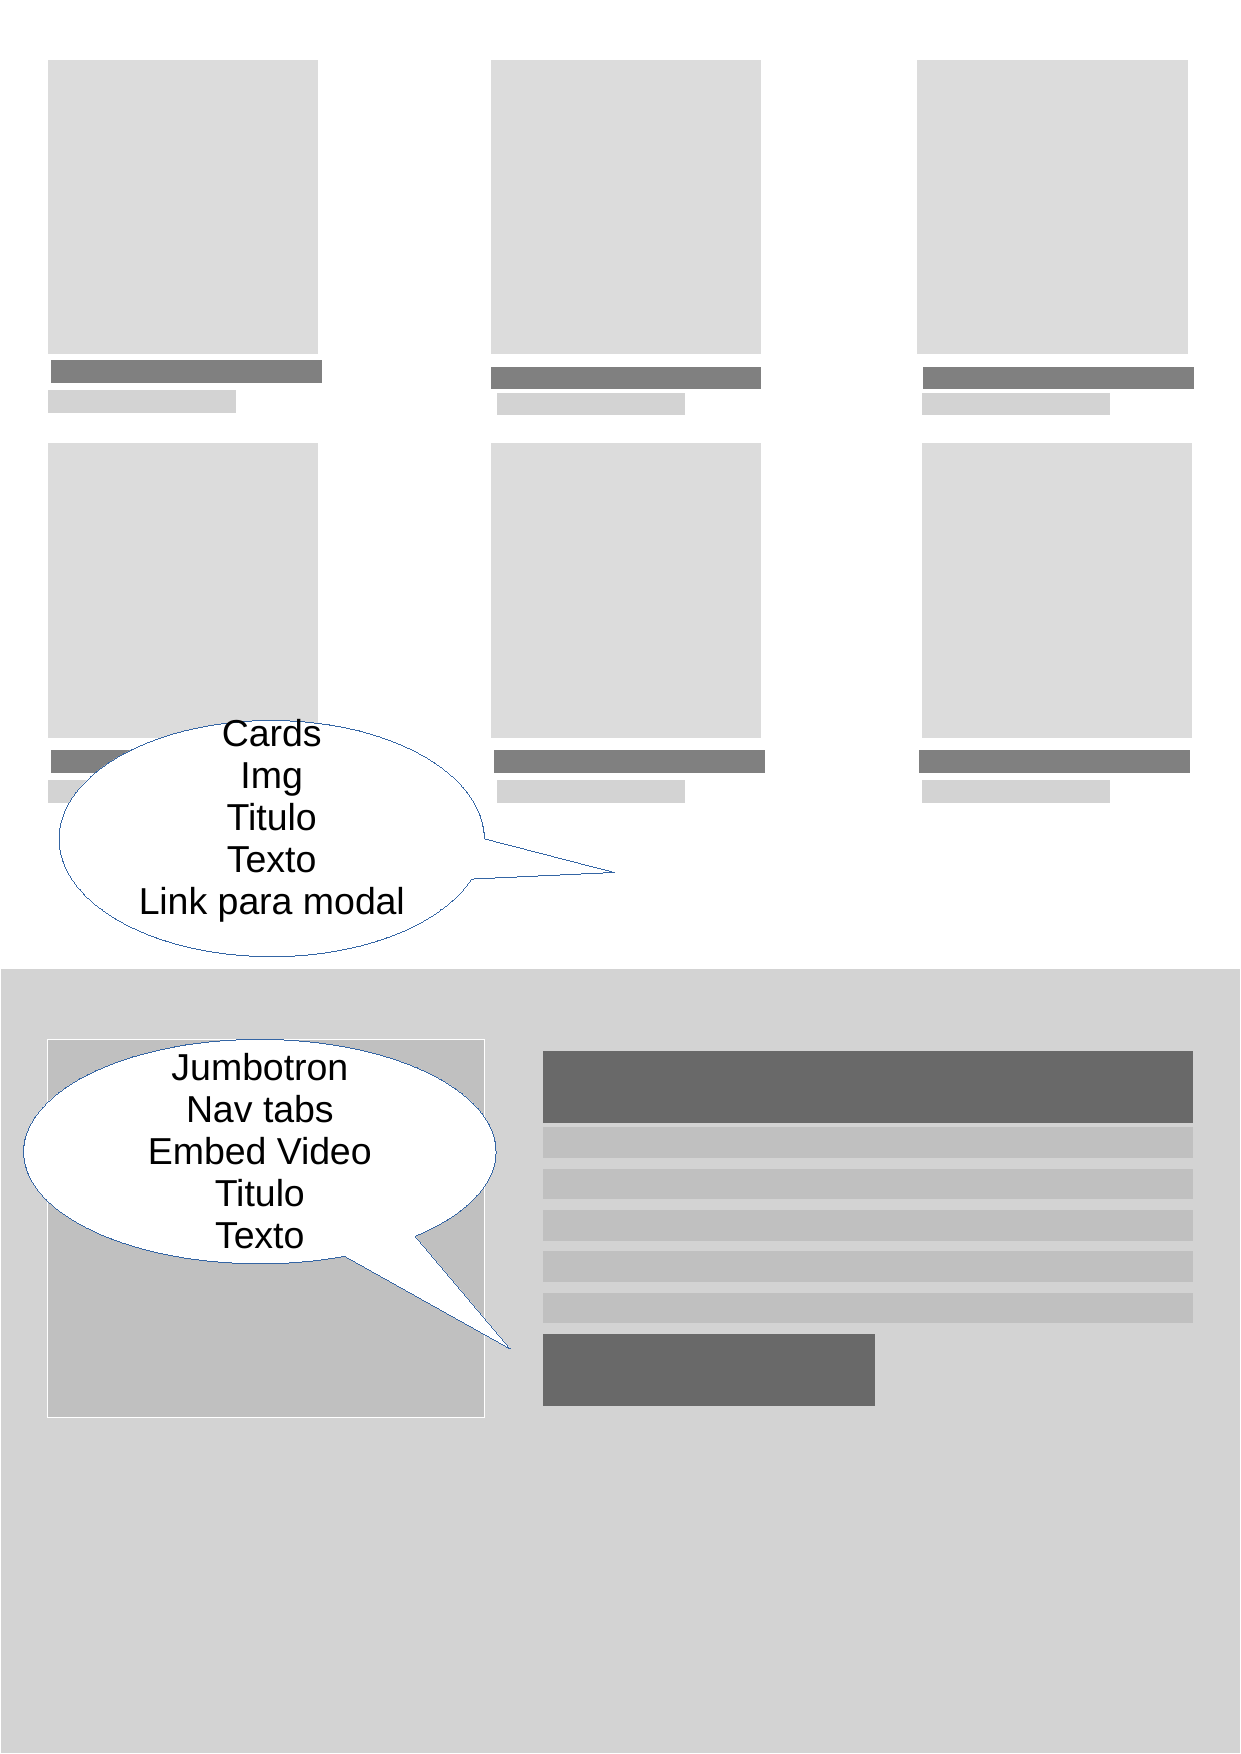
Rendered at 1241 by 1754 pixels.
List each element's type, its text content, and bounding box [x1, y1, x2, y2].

text_box Cards Img Titulo Texto Link para modal [59, 720, 615, 957]
text_box [0, 968, 1241, 1754]
text_box [0, 0, 1241, 957]
text_box Jumbotron Nav tabs Embed Video Titulo Texto [23, 1039, 511, 1349]
